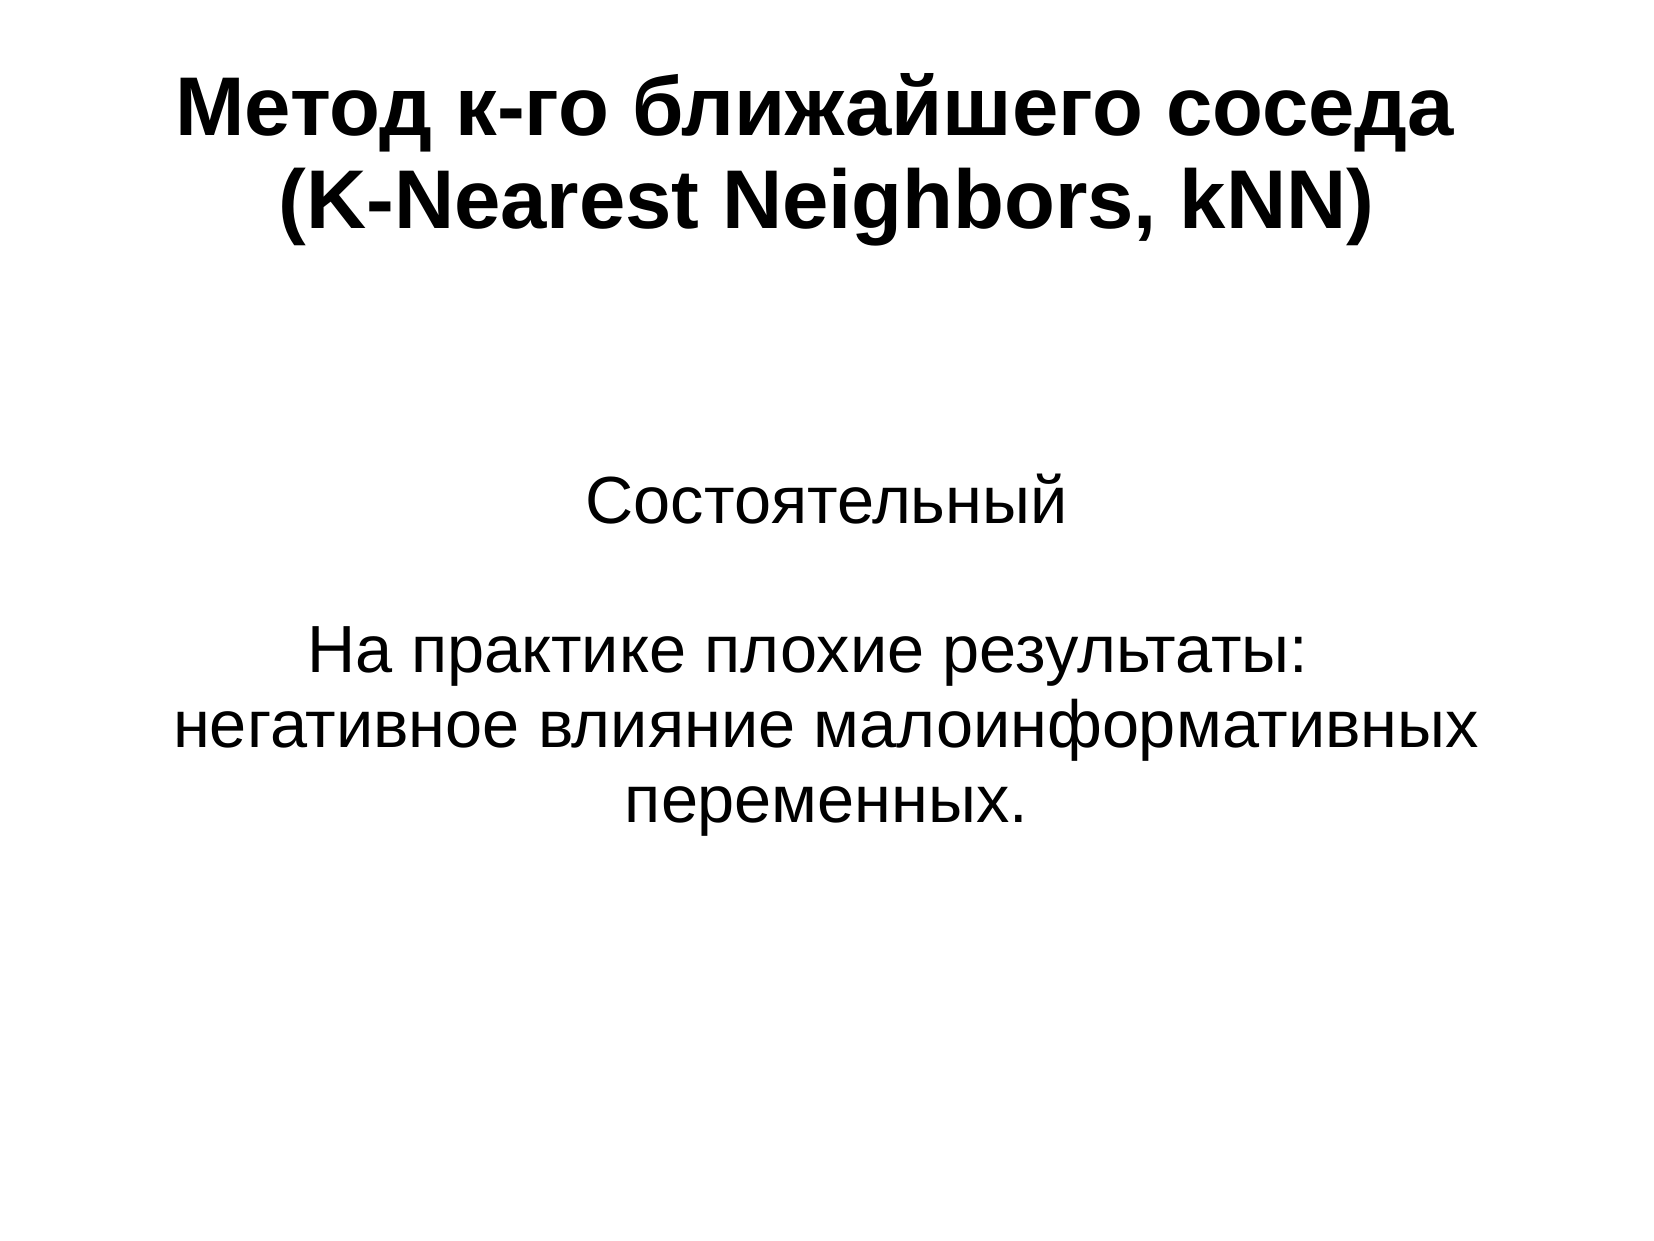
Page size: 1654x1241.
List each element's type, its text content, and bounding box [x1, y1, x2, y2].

title Метод к-го ближайшего соседа (K-Nearest Neighbors, kNN) [82, 49, 1571, 257]
subtitle Состоятельный На практике плохие результаты: негативное влияние малоинформативных переменных. [82, 290, 1571, 1010]
